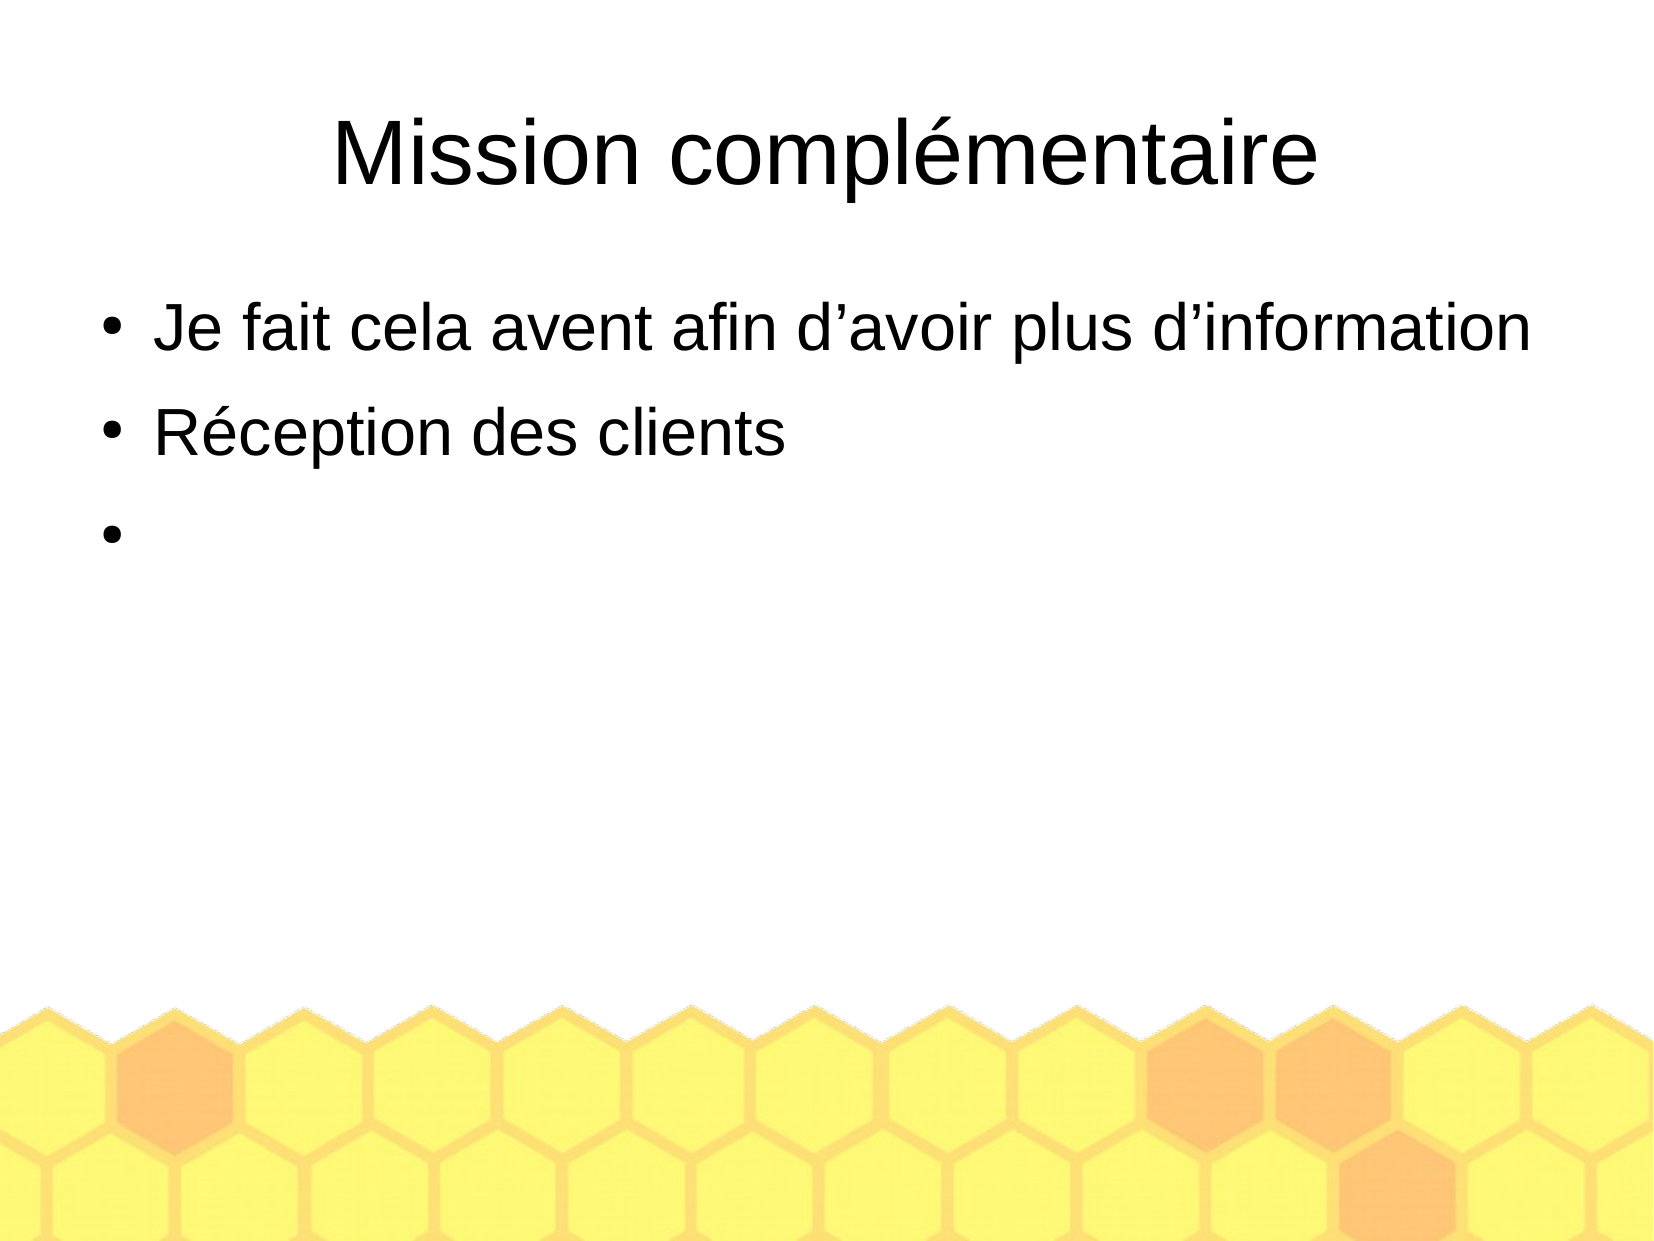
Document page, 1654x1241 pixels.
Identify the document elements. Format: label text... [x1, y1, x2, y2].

list Je fait cela avent afin d’avoir plus d’information Réception des clients [82, 290, 1571, 1010]
picture [0, 1001, 1654, 1241]
title Mission complémentaire [82, 49, 1571, 257]
